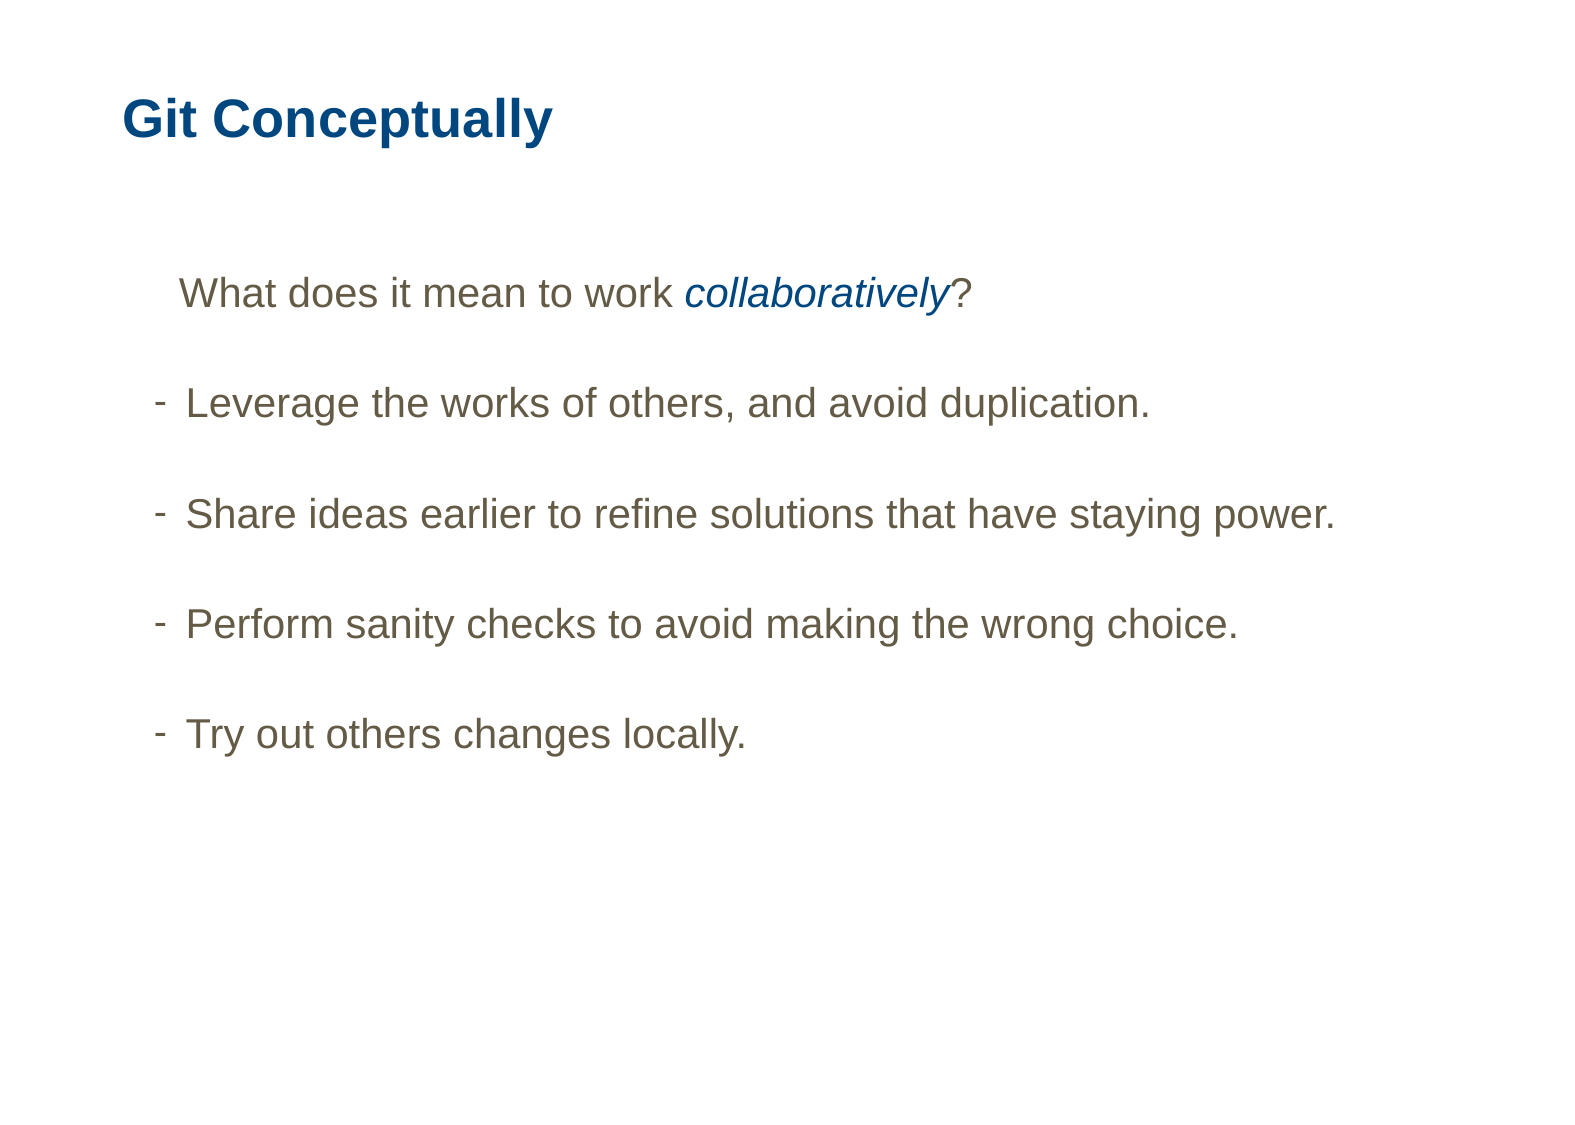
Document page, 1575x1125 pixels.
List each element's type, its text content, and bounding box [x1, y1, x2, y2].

title Git Conceptually [122, 76, 1541, 157]
list What does it mean to work collaboratively? Leverage the works of others, and avoid duplication. Share ideas earlier to refine solutions that have staying power. Perform sanity checks to avoid making the wrong choice. Try out others changes locally. [122, 265, 1398, 941]
